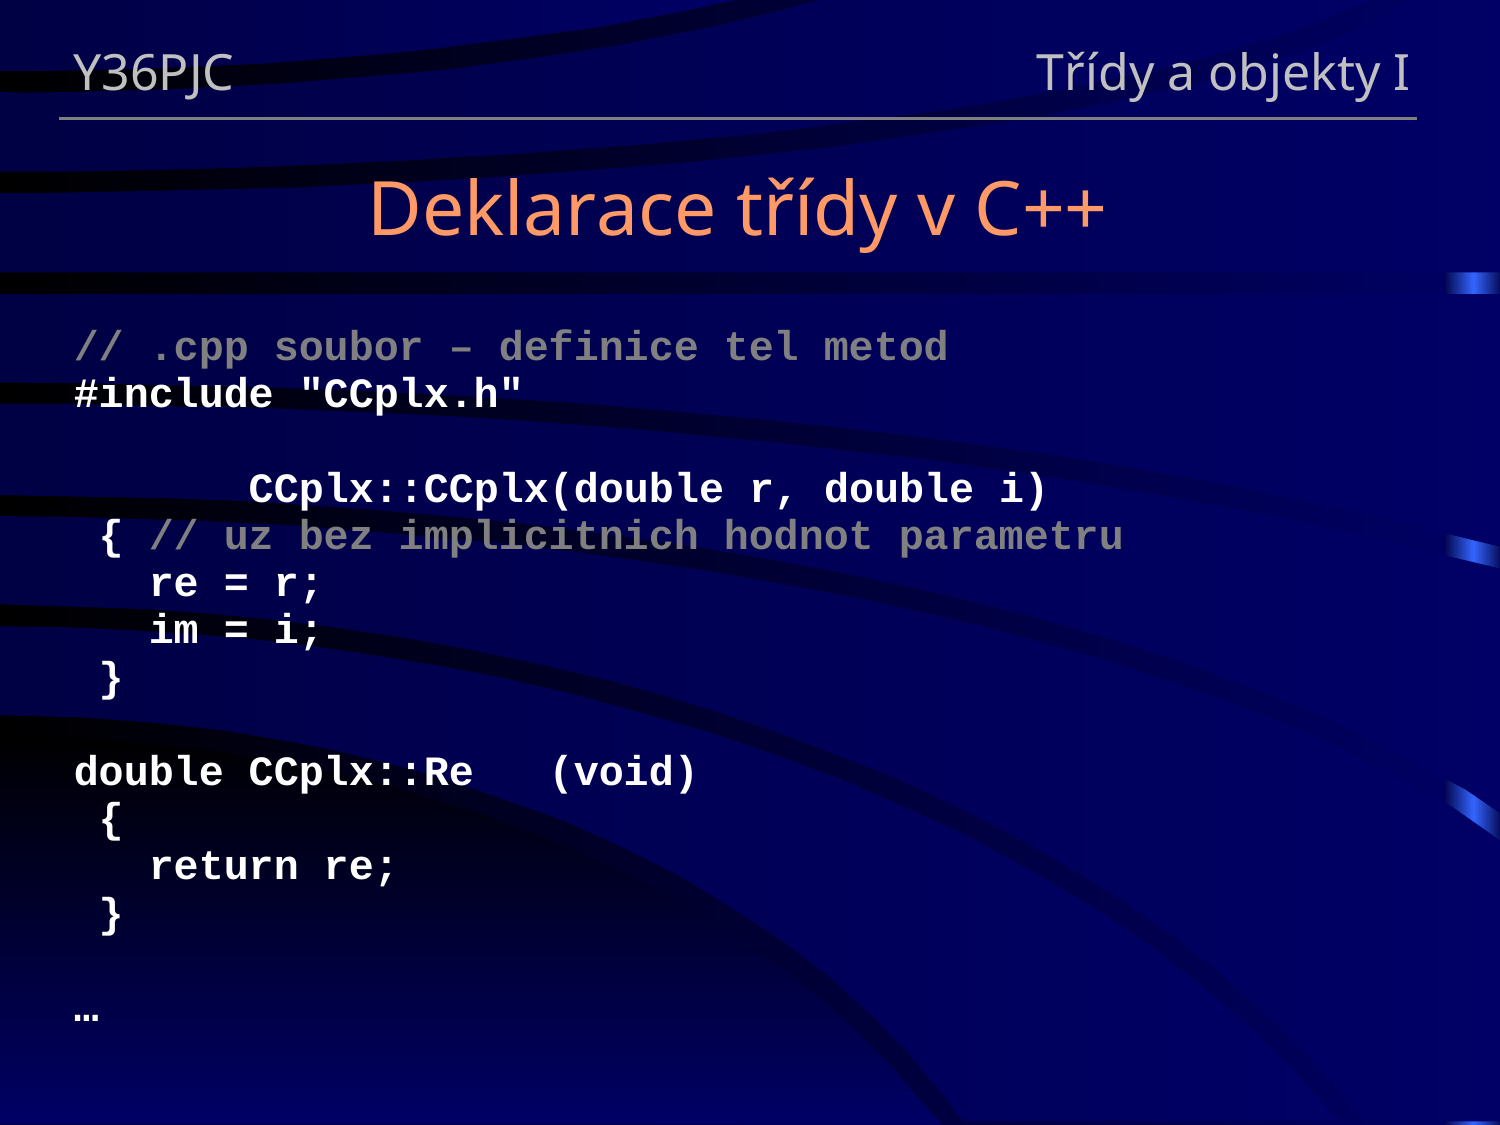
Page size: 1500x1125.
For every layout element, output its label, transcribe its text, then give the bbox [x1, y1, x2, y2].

text_box Deklarace třídy v C++ // .cpp soubor – definice tel metod #include "CCplx.h" CCplx::CCplx(double r, double i) { // uz bez implicitnich hodnot parametru re = r; im = i; } double CCplx::Re (void) { return re; } … [59, 147, 1418, 1125]
text_box Třídy a objekty I [1021, 29, 1418, 105]
text_box Y36PJC [59, 29, 251, 105]
